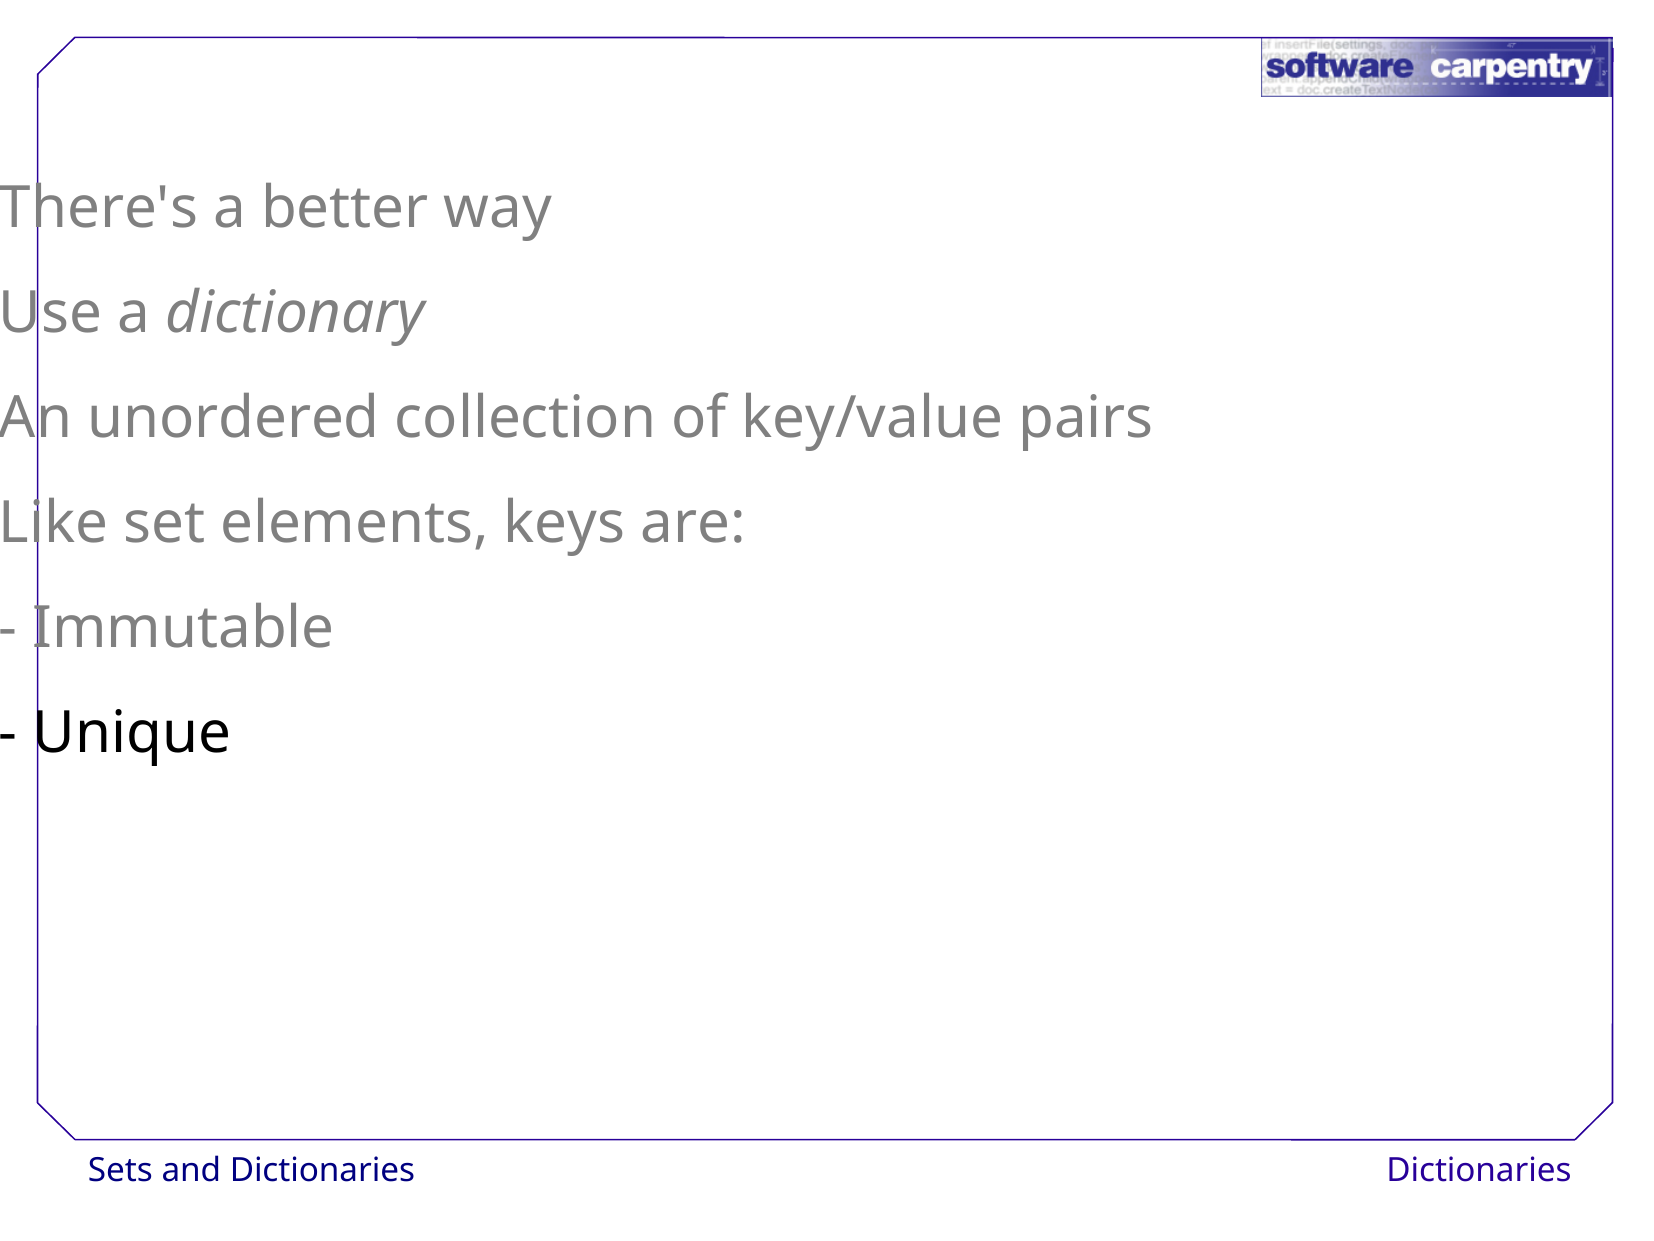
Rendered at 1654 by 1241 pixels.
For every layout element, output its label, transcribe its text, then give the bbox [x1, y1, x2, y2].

text_box There's a better way Use a dictionary An unordered collection of key/value pairs Like set elements, keys are: - Immutable - Unique [0, 126, 1319, 772]
picture [1261, 39, 1613, 97]
